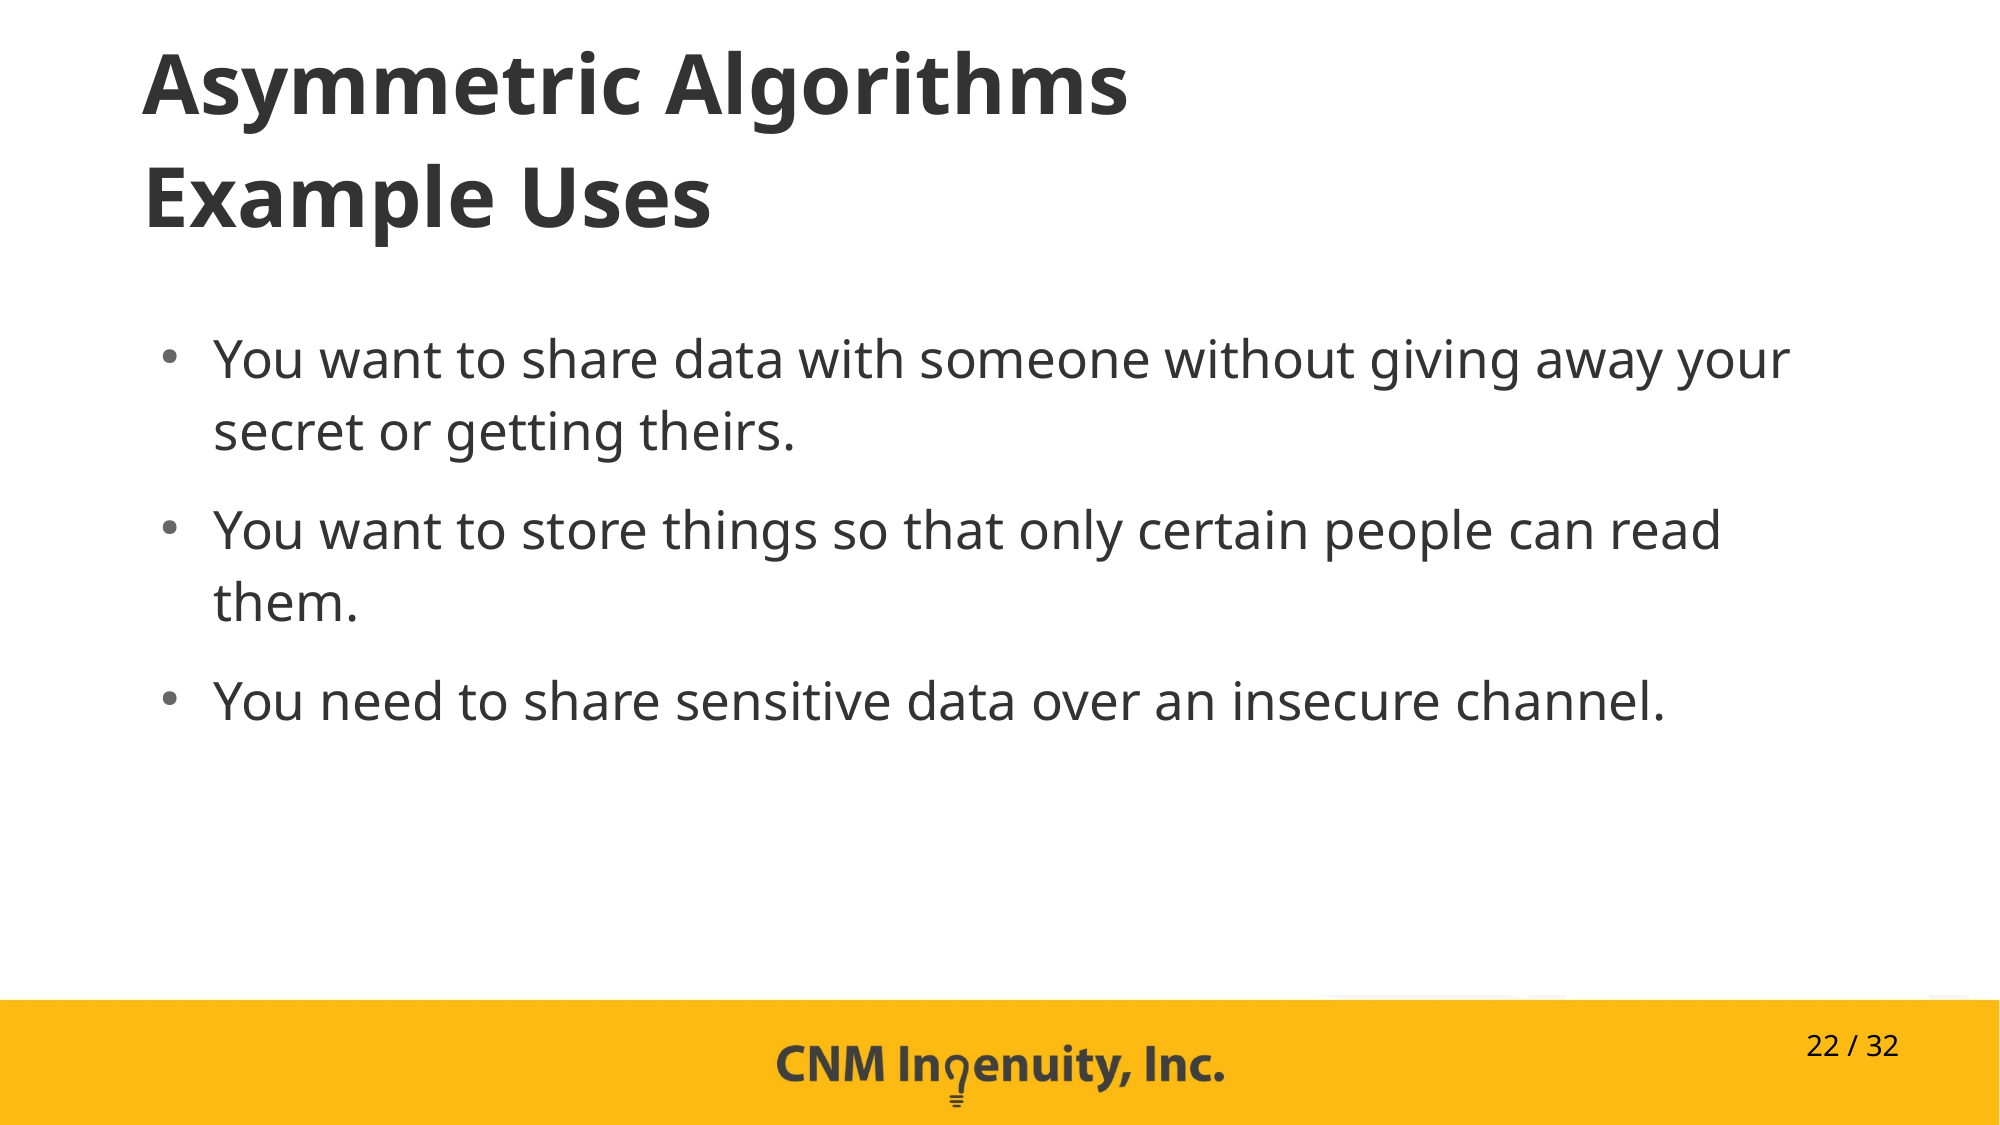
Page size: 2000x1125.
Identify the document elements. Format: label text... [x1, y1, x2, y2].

title Asymmetric Algorithms Example Uses [142, 41, 1900, 236]
list You want to share data with someone without giving away your secret or getting theirs. You want to store things so that only certain people can read them. You need to share sensitive data over an insecure channel. [142, 321, 1857, 974]
